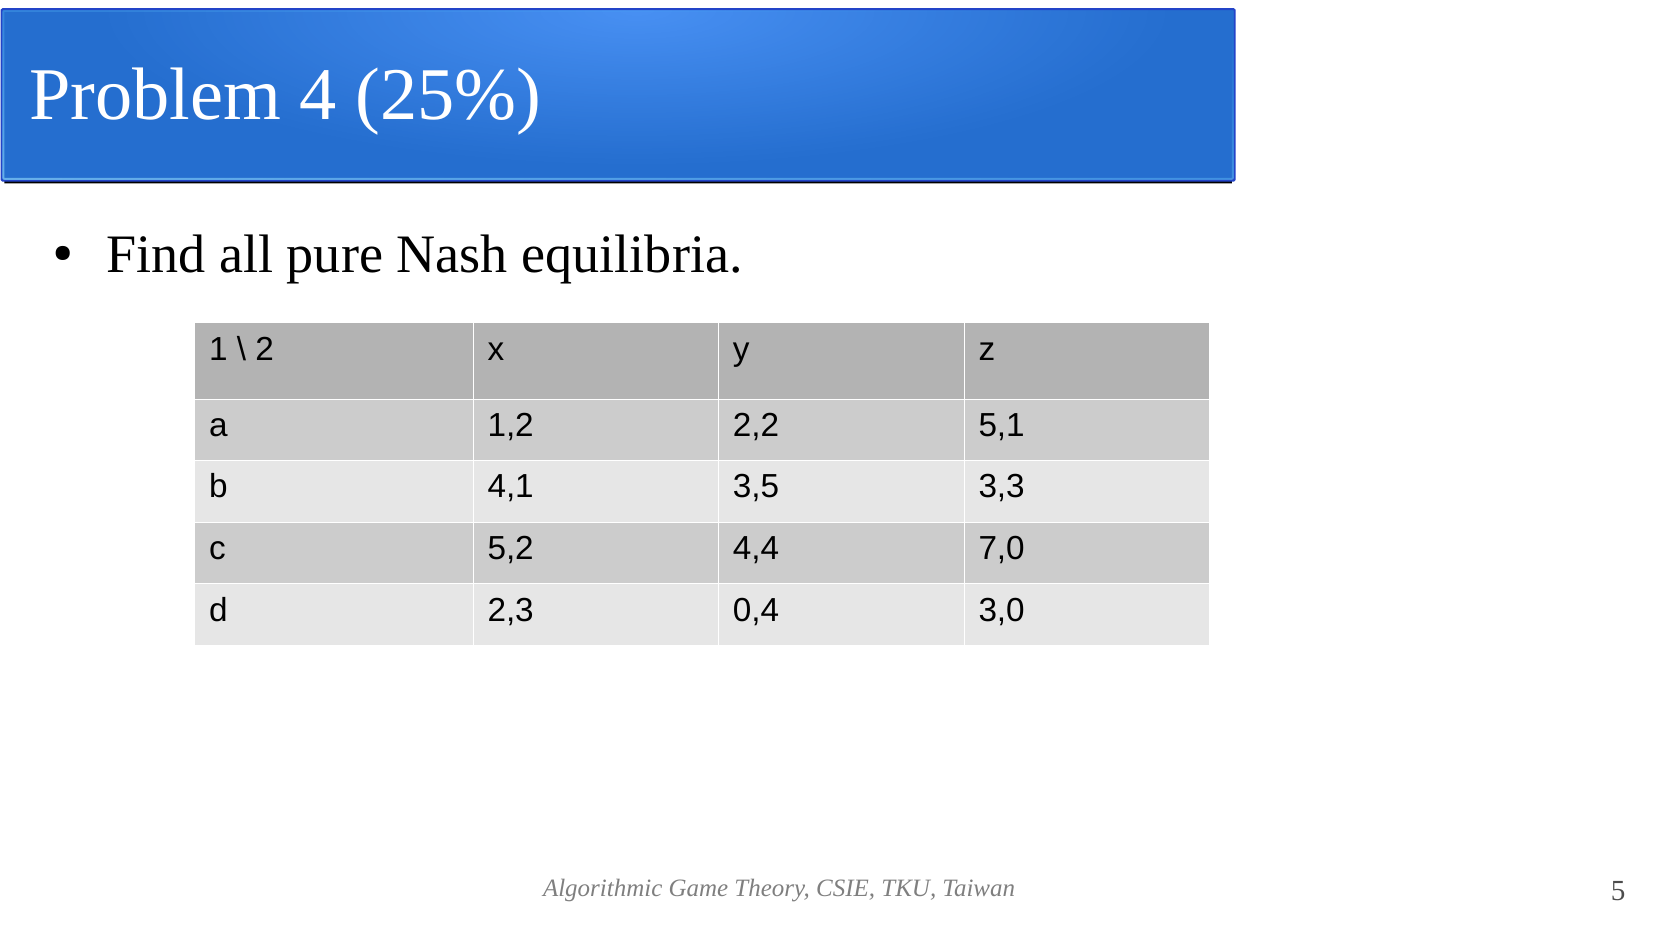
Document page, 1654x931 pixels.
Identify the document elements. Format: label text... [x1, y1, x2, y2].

title Problem 4 (25%) [29, 17, 1138, 172]
table_cell b [195, 461, 473, 522]
table_header z [965, 323, 1209, 399]
list Find all pure Nash equilibria. [35, 224, 1524, 764]
table_cell a [195, 400, 473, 460]
table_header y [719, 323, 964, 399]
table_header 1 \ 2 [195, 323, 473, 399]
table_cell 4,4 [719, 523, 964, 583]
table_cell 5,2 [474, 523, 718, 583]
table_cell 3,3 [965, 461, 1209, 522]
table_cell 0,4 [719, 584, 964, 645]
table_cell 2,2 [719, 400, 964, 460]
table_cell d [195, 584, 473, 645]
table_cell 2,3 [474, 584, 718, 645]
table_cell 5,1 [965, 400, 1209, 460]
table_cell 3,5 [719, 461, 964, 522]
table_cell 1,2 [474, 400, 718, 460]
table_cell 3,0 [965, 584, 1209, 645]
table_cell 7,0 [965, 523, 1209, 583]
table_header x [474, 323, 718, 399]
table_cell c [195, 523, 473, 583]
table_cell 4,1 [474, 461, 718, 522]
